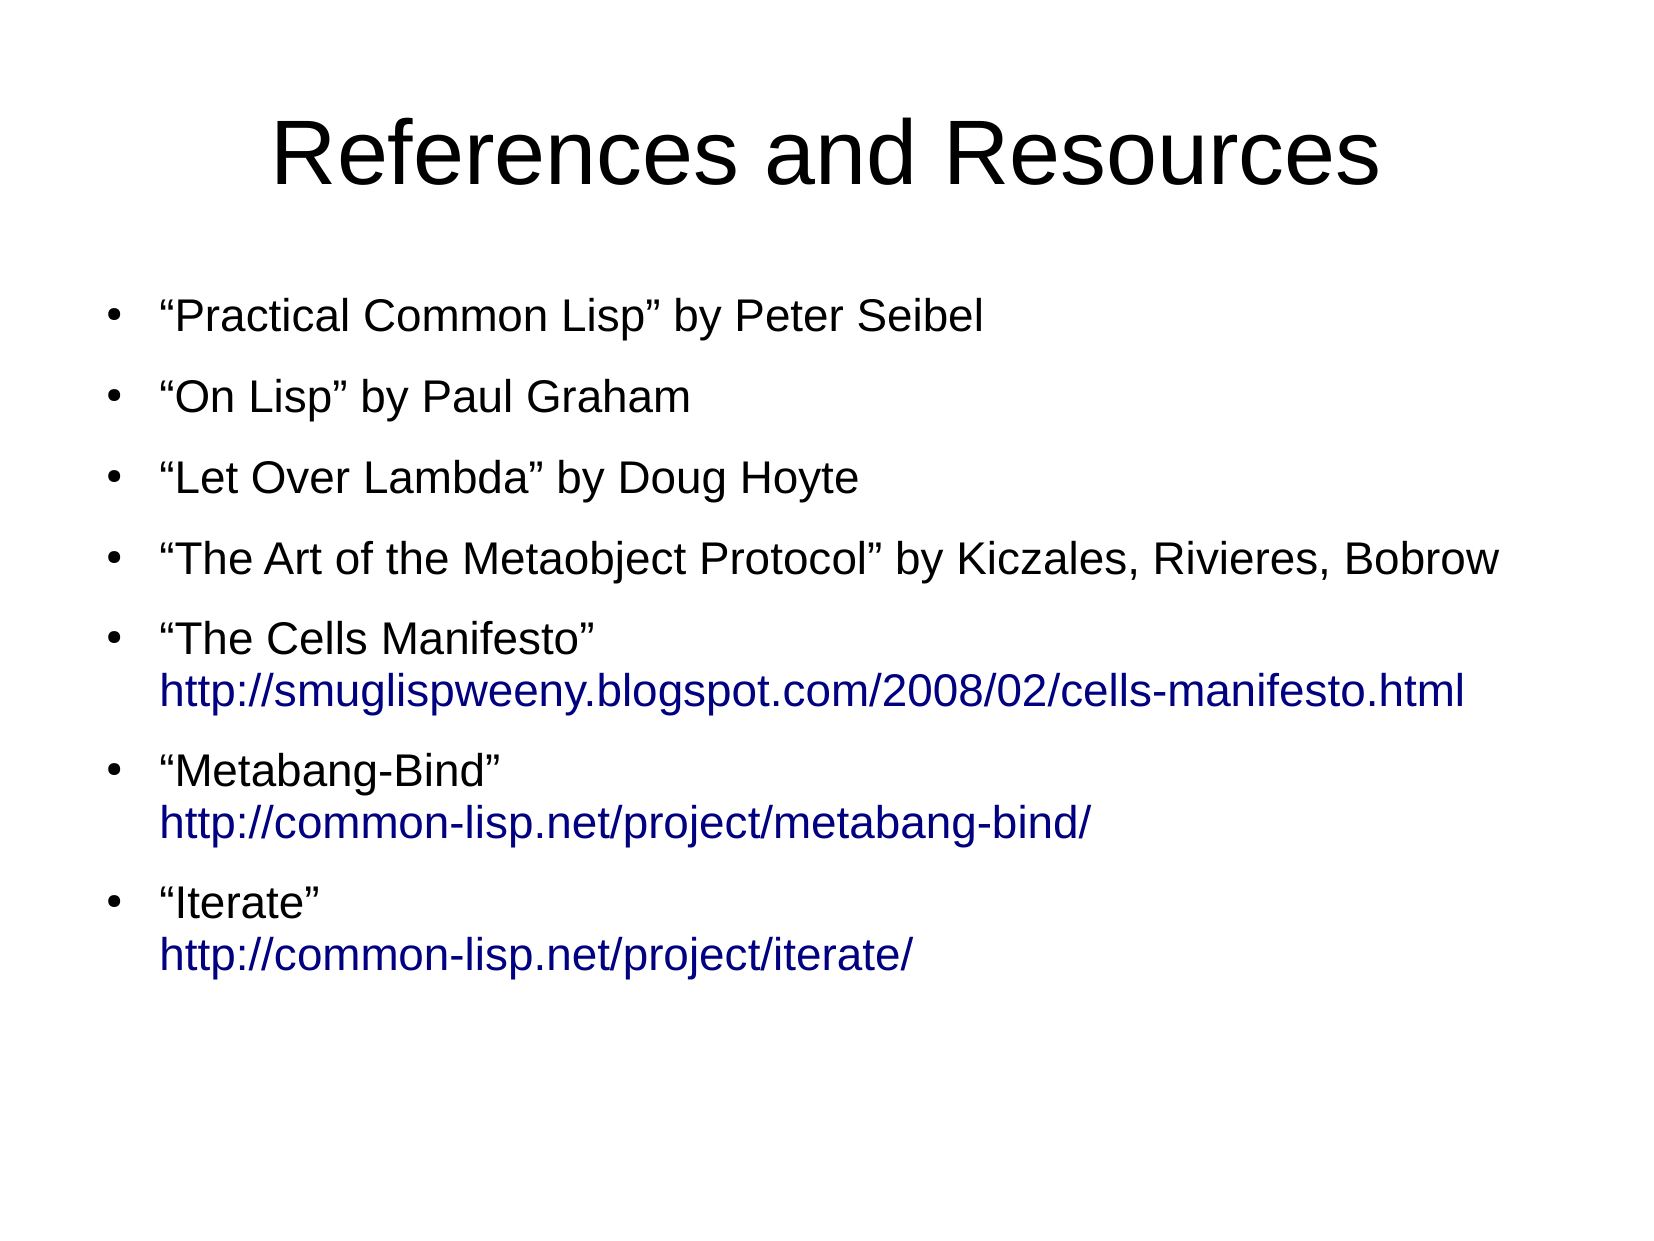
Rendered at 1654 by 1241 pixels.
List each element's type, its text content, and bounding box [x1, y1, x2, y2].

list “Practical Common Lisp” by Peter Seibel “On Lisp” by Paul Graham “Let Over Lambda” by Doug Hoyte “The Art of the Metaobject Protocol” by Kiczales, Rivieres, Bobrow “The Cells Manifesto” http://smuglispweeny.blogspot.com/2008/02/cells-manifesto.html “Metabang-Bind” http://common-lisp.net/project/metabang-bind/ “Iterate” http://common-lisp.net/project/iterate/ [88, 290, 1544, 1010]
title References and Resources [82, 49, 1571, 257]
